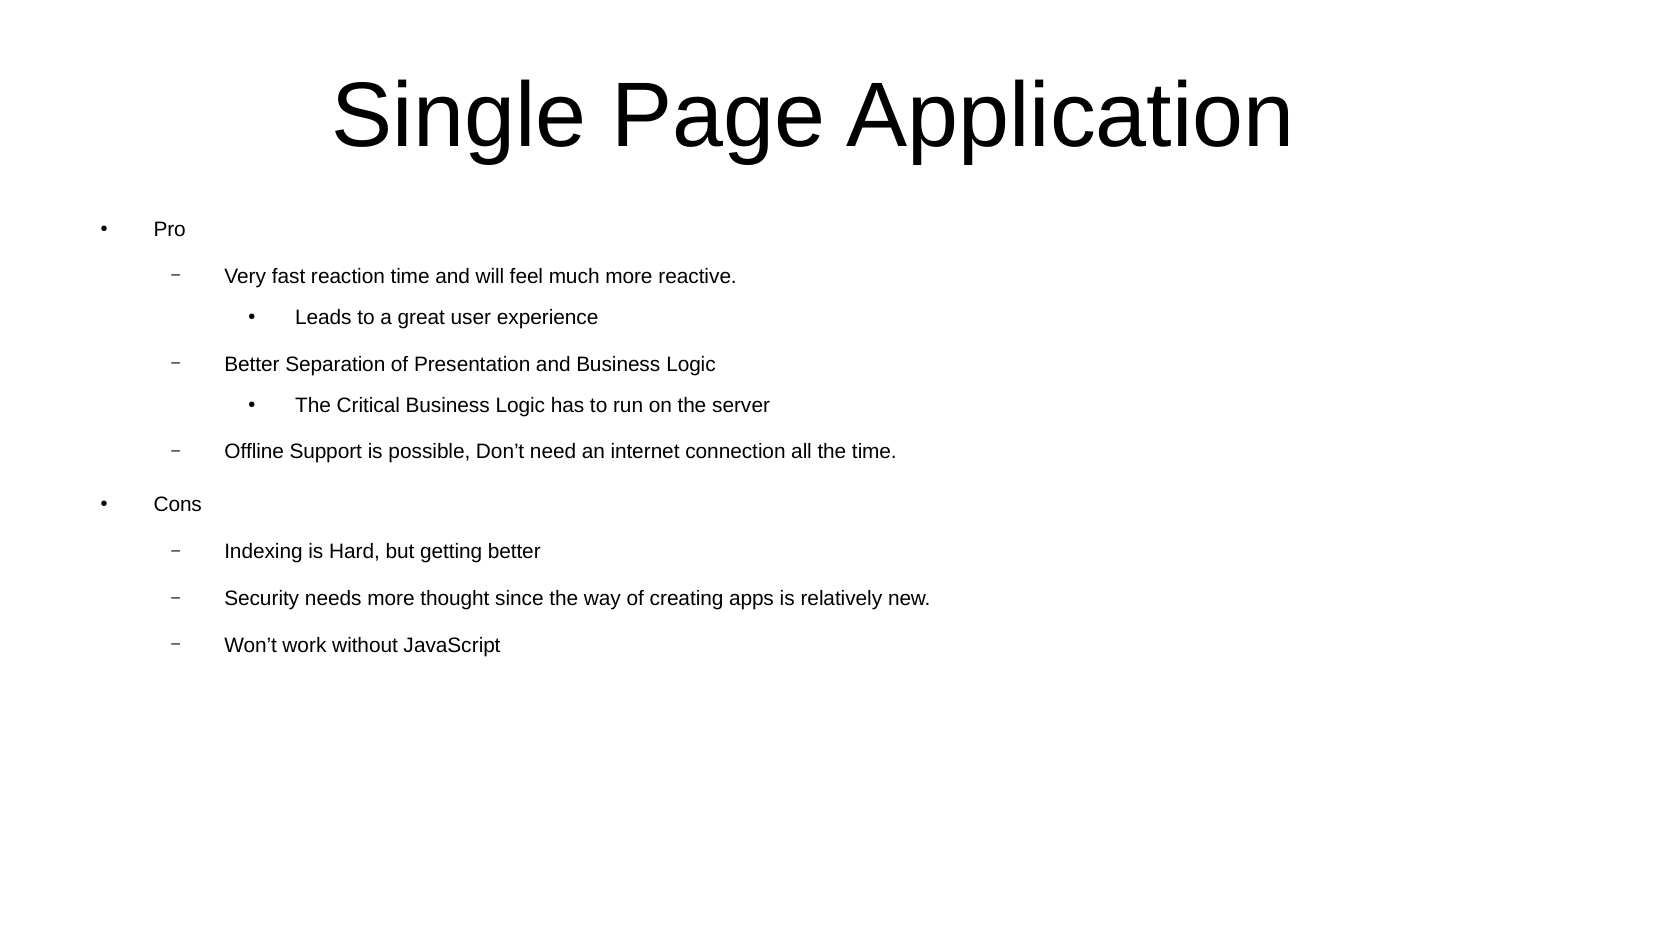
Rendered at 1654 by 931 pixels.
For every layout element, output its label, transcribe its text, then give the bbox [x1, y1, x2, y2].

list Pro Very fast reaction time and will feel much more reactive. Leads to a great user experience Better Separation of Presentation and Business Logic The Critical Business Logic has to run on the server Offline Support is possible, Don’t need an internet connection all the time. Cons Indexing is Hard, but getting better Security needs more thought since the way of creating apps is relatively new. Won’t work without JavaScript [82, 217, 1576, 901]
title Single Page Application [82, 37, 1571, 193]
